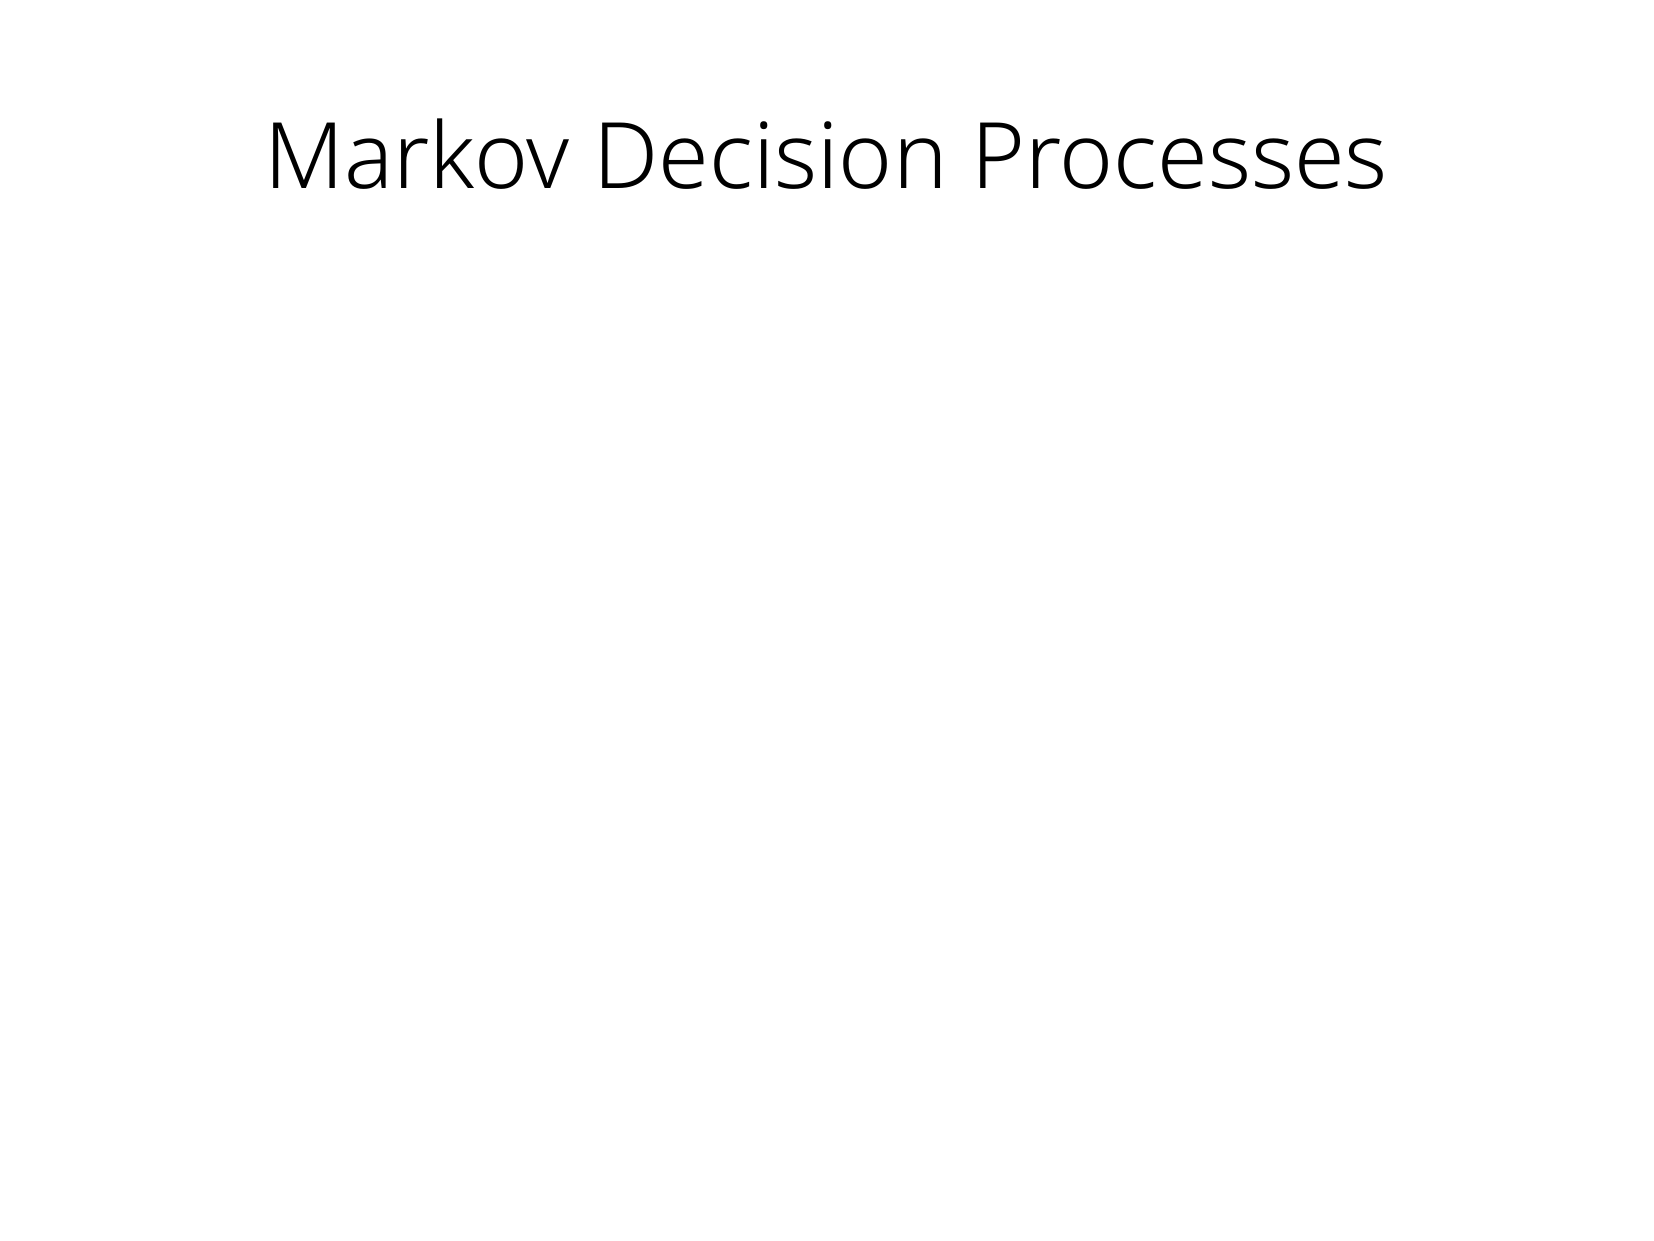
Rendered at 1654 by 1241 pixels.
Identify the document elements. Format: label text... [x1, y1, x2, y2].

title Markov Decision Processes [82, 49, 1571, 257]
